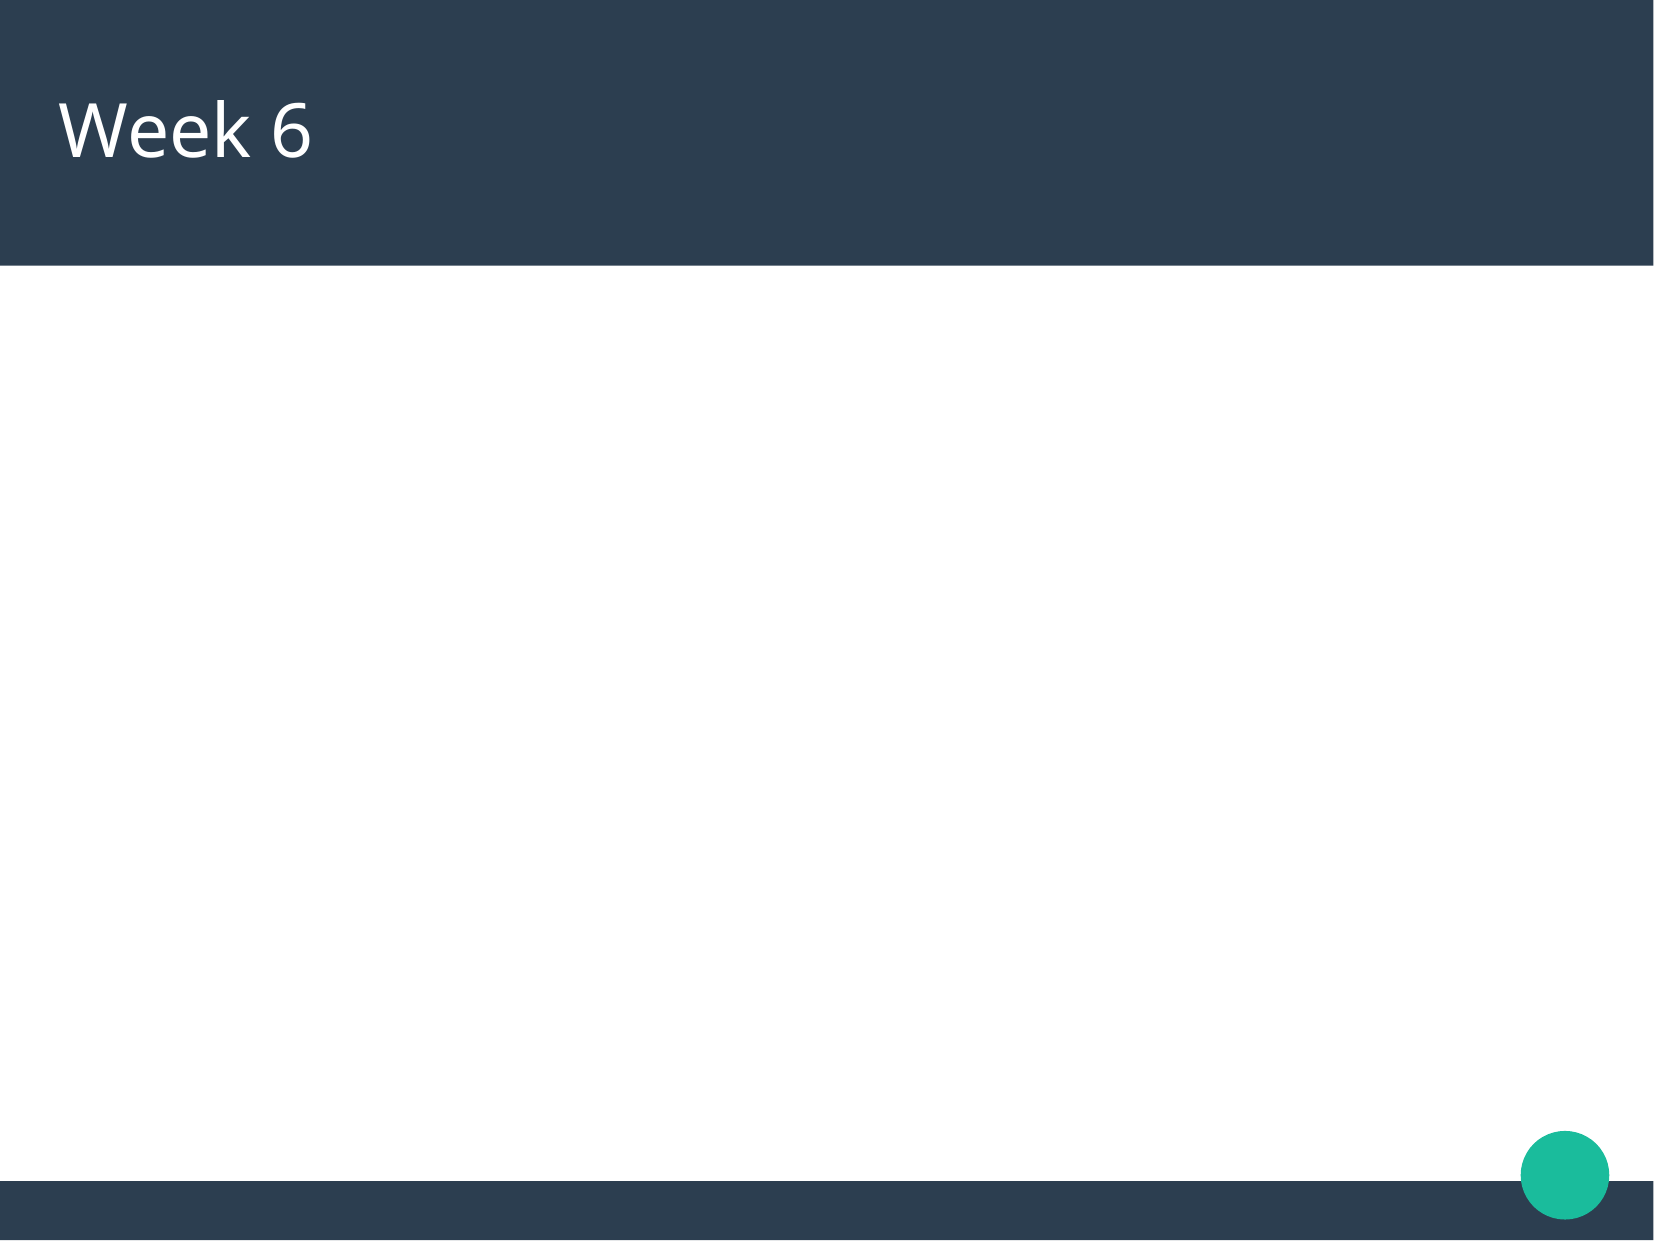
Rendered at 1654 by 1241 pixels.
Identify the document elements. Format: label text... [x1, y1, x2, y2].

title Week 6 [59, 49, 1595, 207]
